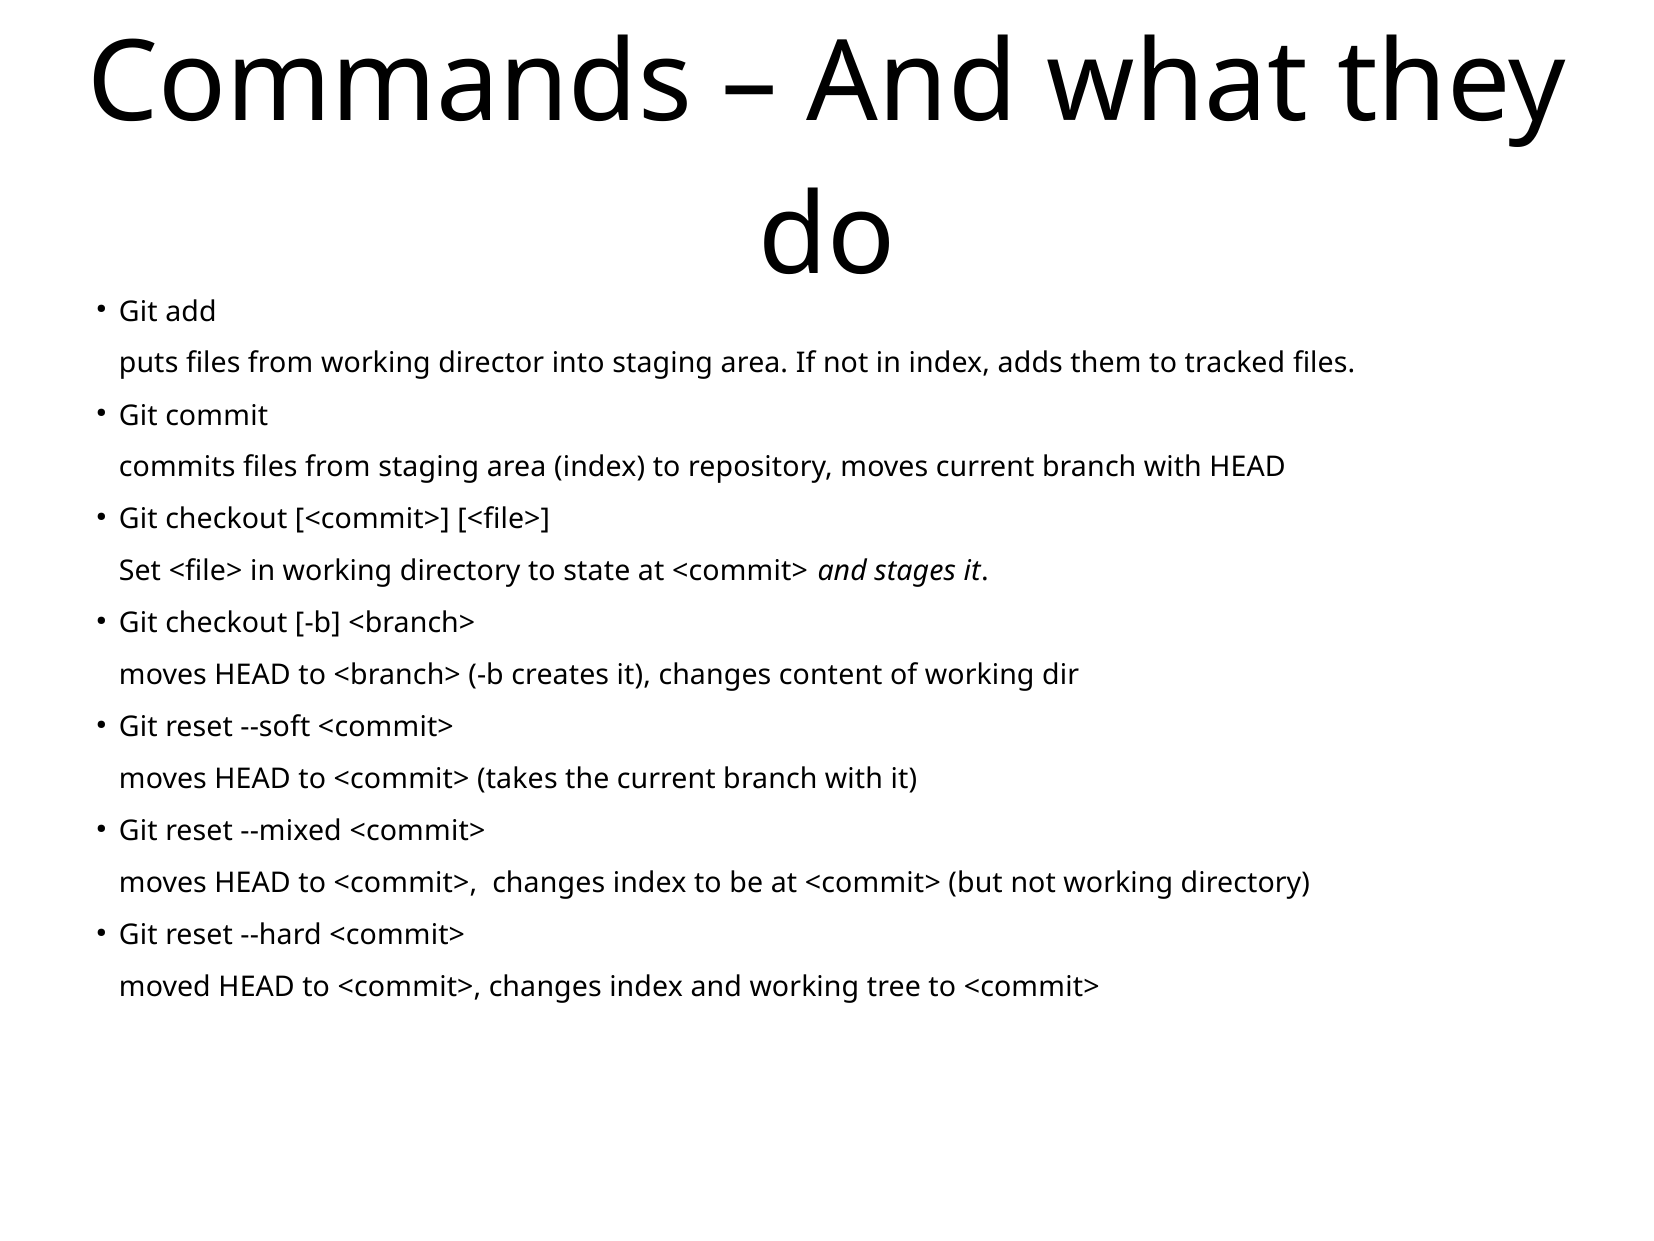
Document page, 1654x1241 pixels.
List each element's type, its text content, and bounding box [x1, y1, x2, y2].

list Git add puts files from working director into staging area. If not in index, adds them to tracked files. Git commit commits files from staging area (index) to repository, moves current branch with HEAD Git checkout [<commit>] [<file>] Set <file> in working directory to state at <commit> and stages it. Git checkout [-b] <branch> moves HEAD to <branch> (-b creates it), changes content of working dir Git reset --soft <commit> moves HEAD to <commit> (takes the current branch with it) Git reset --mixed <commit> moves HEAD to <commit>, changes index to be at <commit> (but not working directory) Git reset --hard <commit> moved HEAD to <commit>, changes index and working tree to <commit> [88, 290, 1577, 1010]
title Commands – And what they do [82, 49, 1571, 257]
